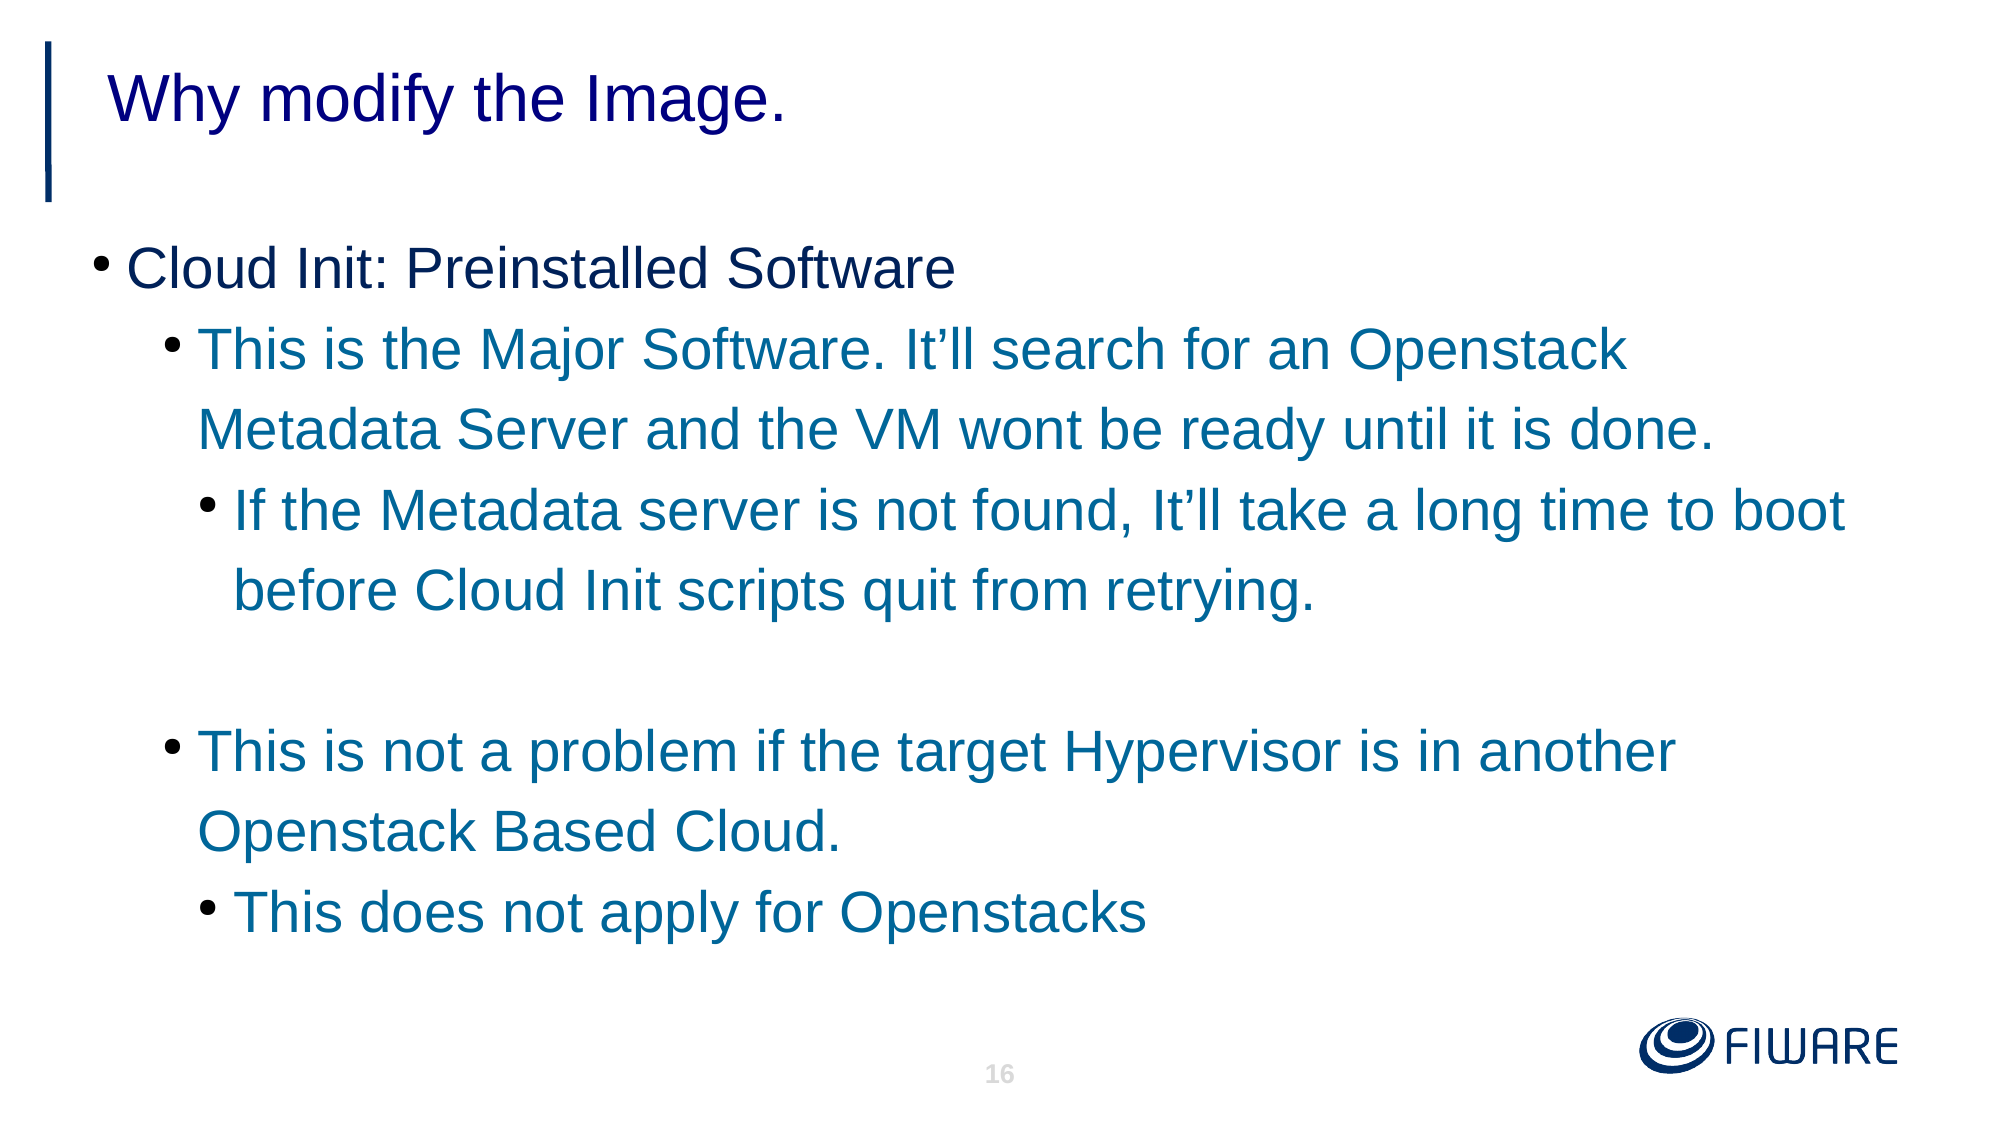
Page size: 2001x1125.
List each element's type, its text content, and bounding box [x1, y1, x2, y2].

text_box Cloud Init: Preinstalled Software This is the Major Software. It’ll search for an Openstack Metadata Server and the VM wont be ready until it is done. If the Metadata server is not found, It’ll take a long time to boot before Cloud Init scripts quit from retrying. This is not a problem if the target Hypervisor is in another Openstack Based Cloud. This does not apply for Openstacks [76, 212, 1902, 952]
title Why modify the Image. [92, 47, 1704, 250]
slide_number <número> [887, 1042, 1113, 1103]
picture [1635, 1012, 1905, 1077]
